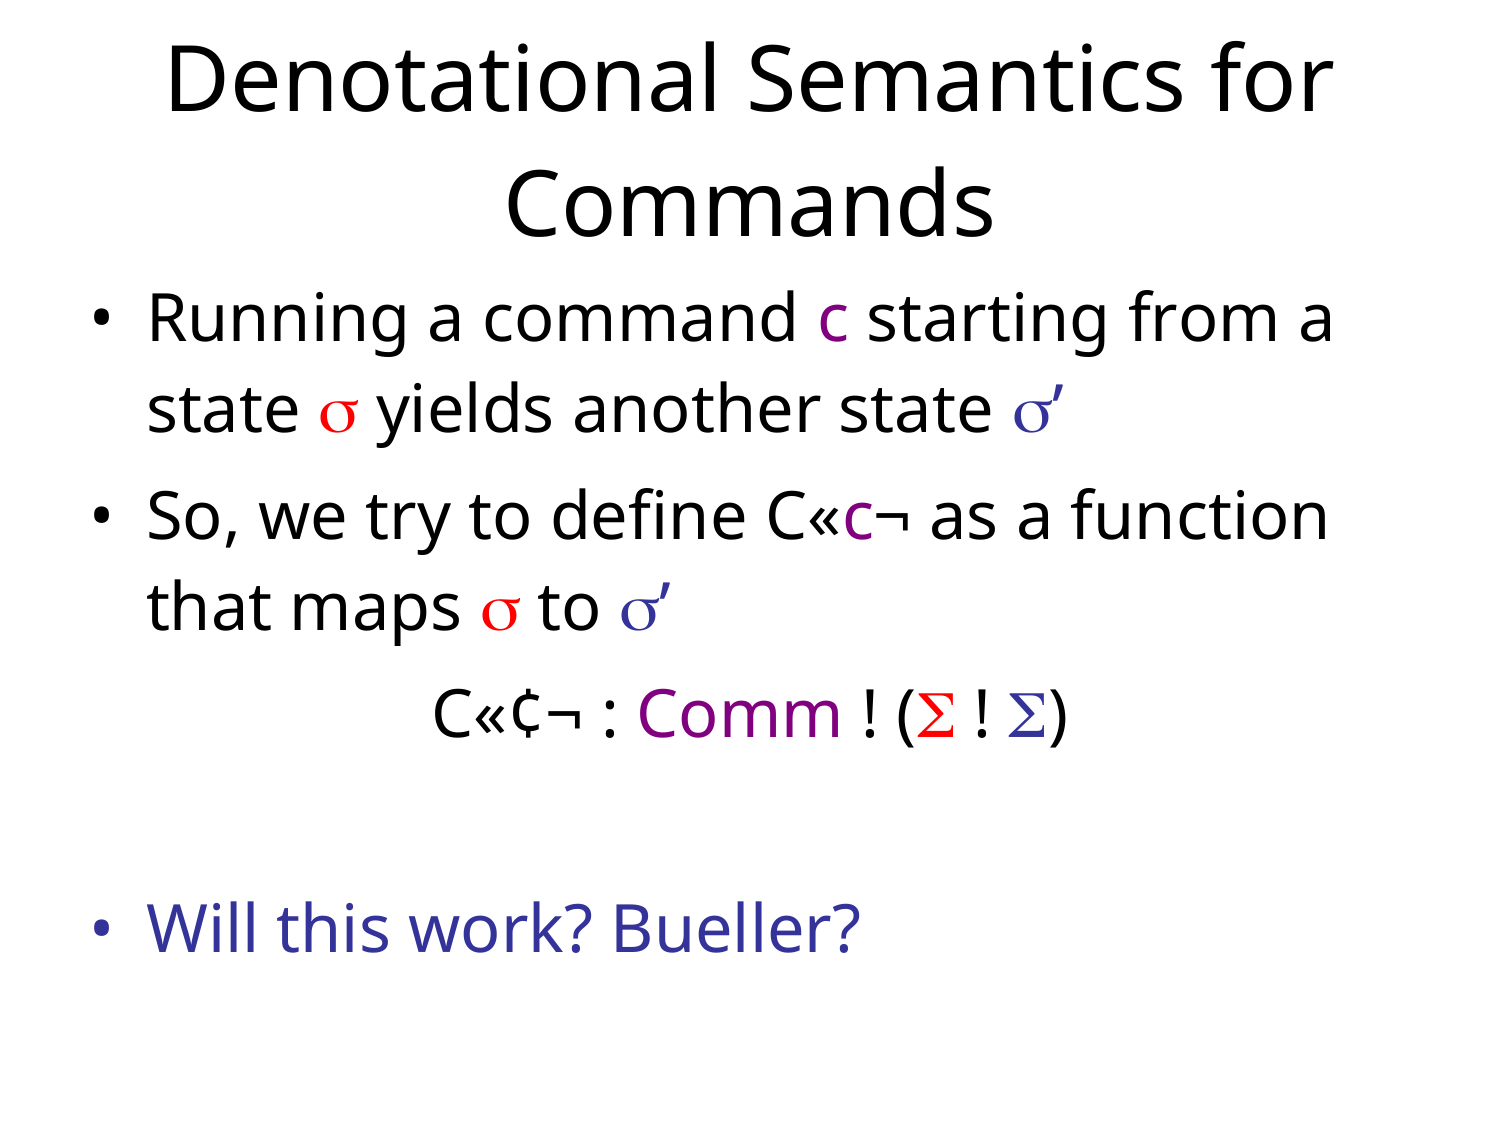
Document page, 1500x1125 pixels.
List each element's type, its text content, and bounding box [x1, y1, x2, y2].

list Running a command c starting from a state  yields another state ’ So, we try to define C«c¬ as a function that maps  to ’ C«¢¬ : Comm ! ( ! ) Will this work? Bueller? [75, 262, 1426, 1006]
title Denotational Semantics for Commands [75, 24, 1426, 254]
